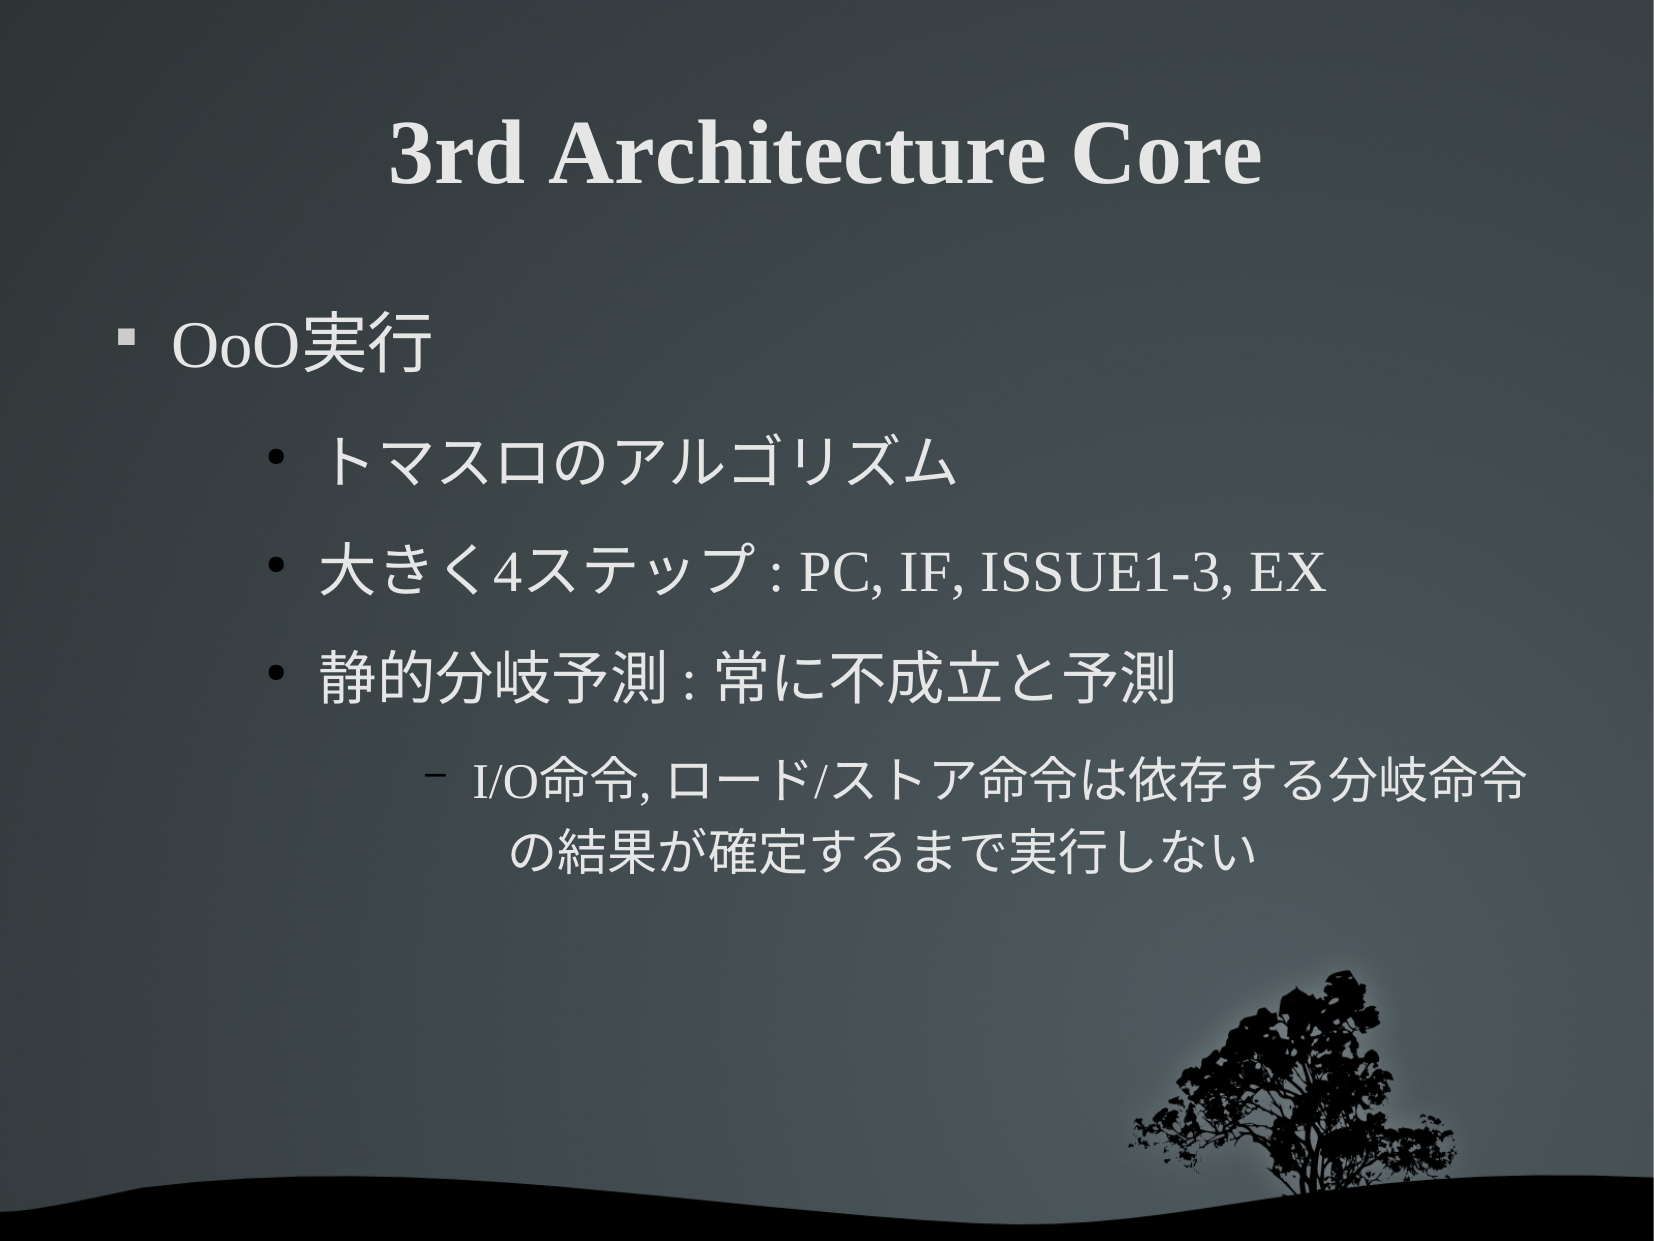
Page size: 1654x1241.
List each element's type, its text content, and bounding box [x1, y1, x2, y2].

list OoO実行 トマスロのアルゴリズム 大きく4ステップ : PC, IF, ISSUE1-3, EX 静的分岐予測 : 常に不成立と予測 I/O命令, ロード/ストア命令は依存する分岐命令の結果が確定するまで実行しない [82, 290, 1571, 1094]
title 3rd Architecture Core [82, 49, 1571, 257]
picture [0, 0, 1654, 1241]
